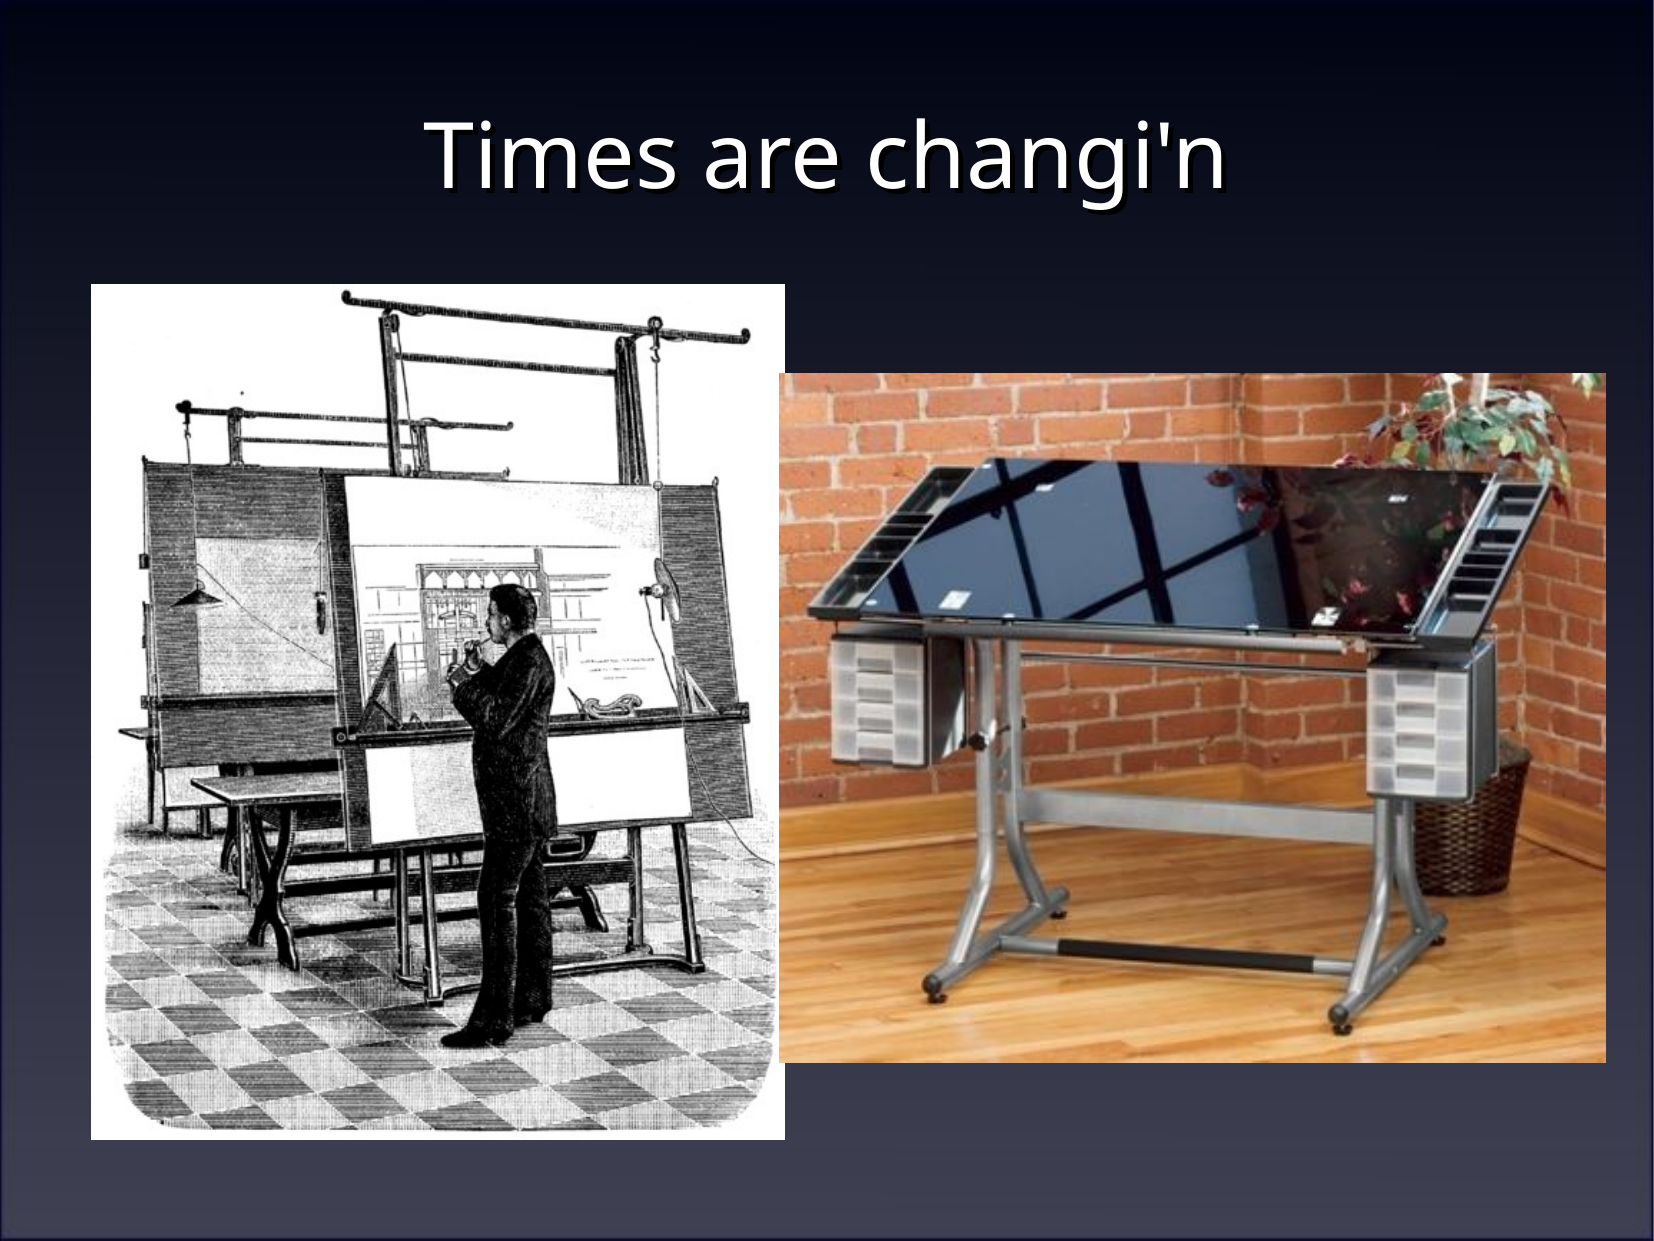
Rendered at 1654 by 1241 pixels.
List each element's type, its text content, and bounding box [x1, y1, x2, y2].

title Times are changi'n [82, 56, 1571, 250]
picture [0, 0, 1654, 1241]
